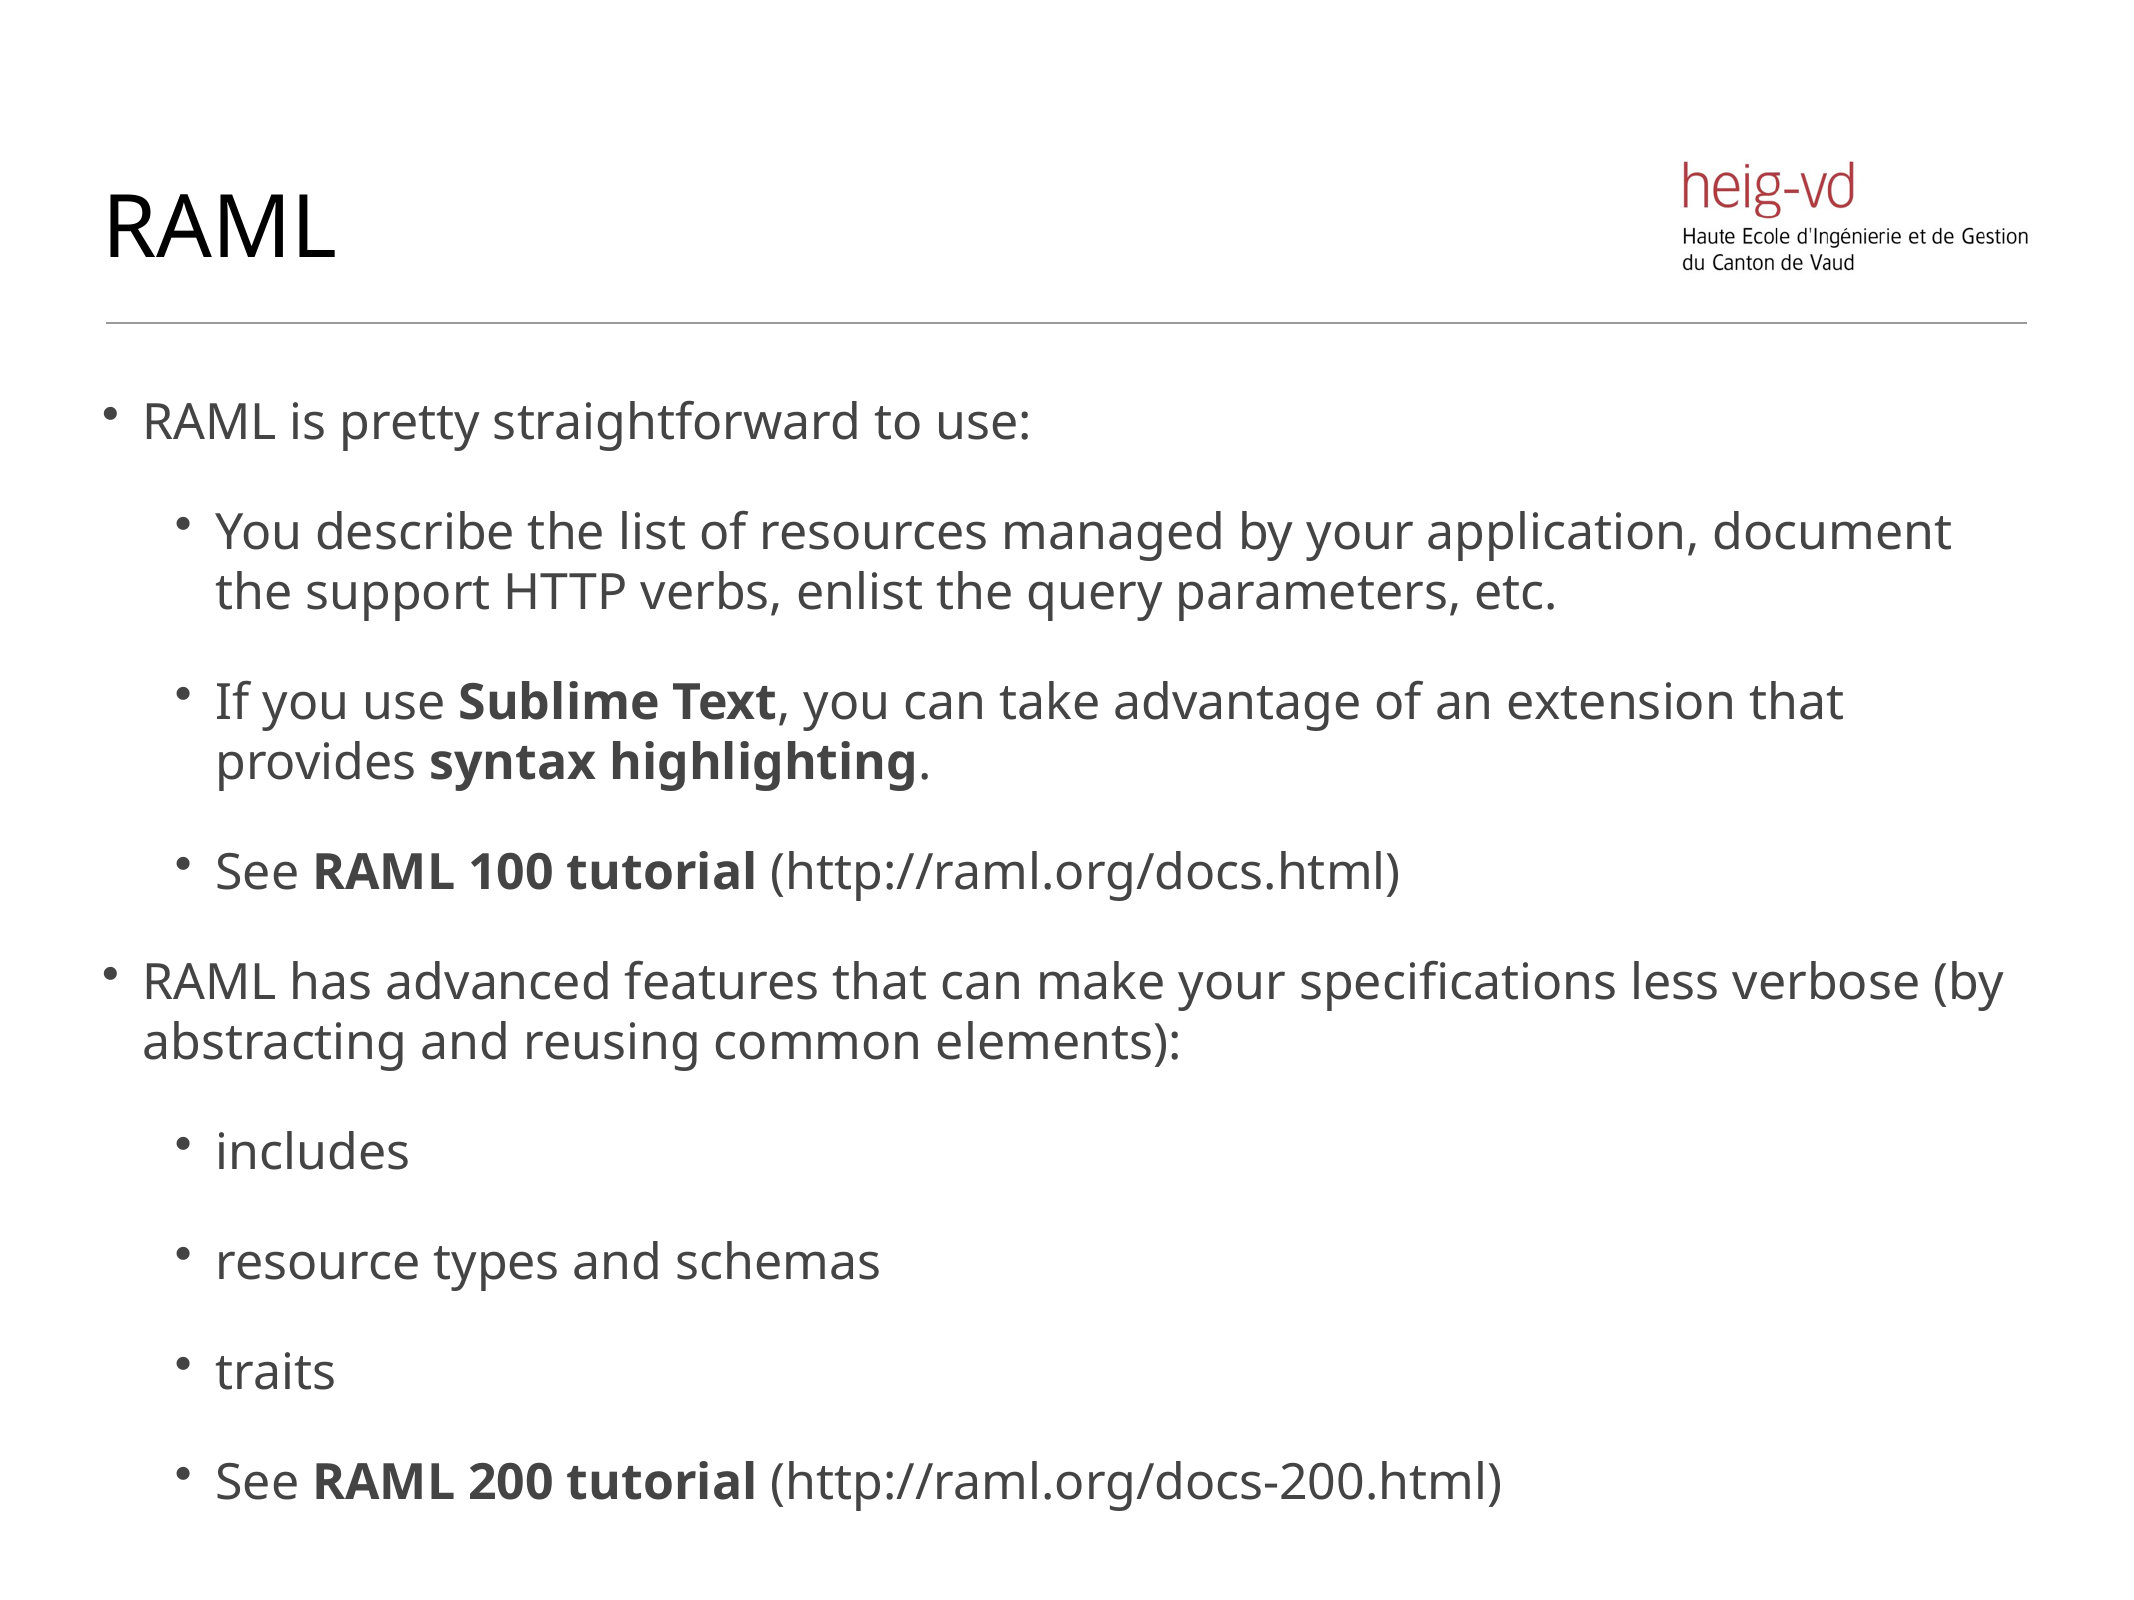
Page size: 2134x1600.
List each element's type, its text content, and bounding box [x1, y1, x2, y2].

title RAML [93, 54, 2040, 284]
list RAML is pretty straightforward to use: You describe the list of resources managed by your application, document the support HTTP verbs, enlist the query parameters, etc. If you use Sublime Text, you can take advantage of an extension that provides syntax highlighting. See RAML 100 tutorial (http://raml.org/docs.html) RAML has advanced features that can make your specifications less verbose (by abstracting and reusing common elements): includes resource types and schemas traits See RAML 200 tutorial (http://raml.org/docs-200.html) [93, 381, 2040, 1520]
